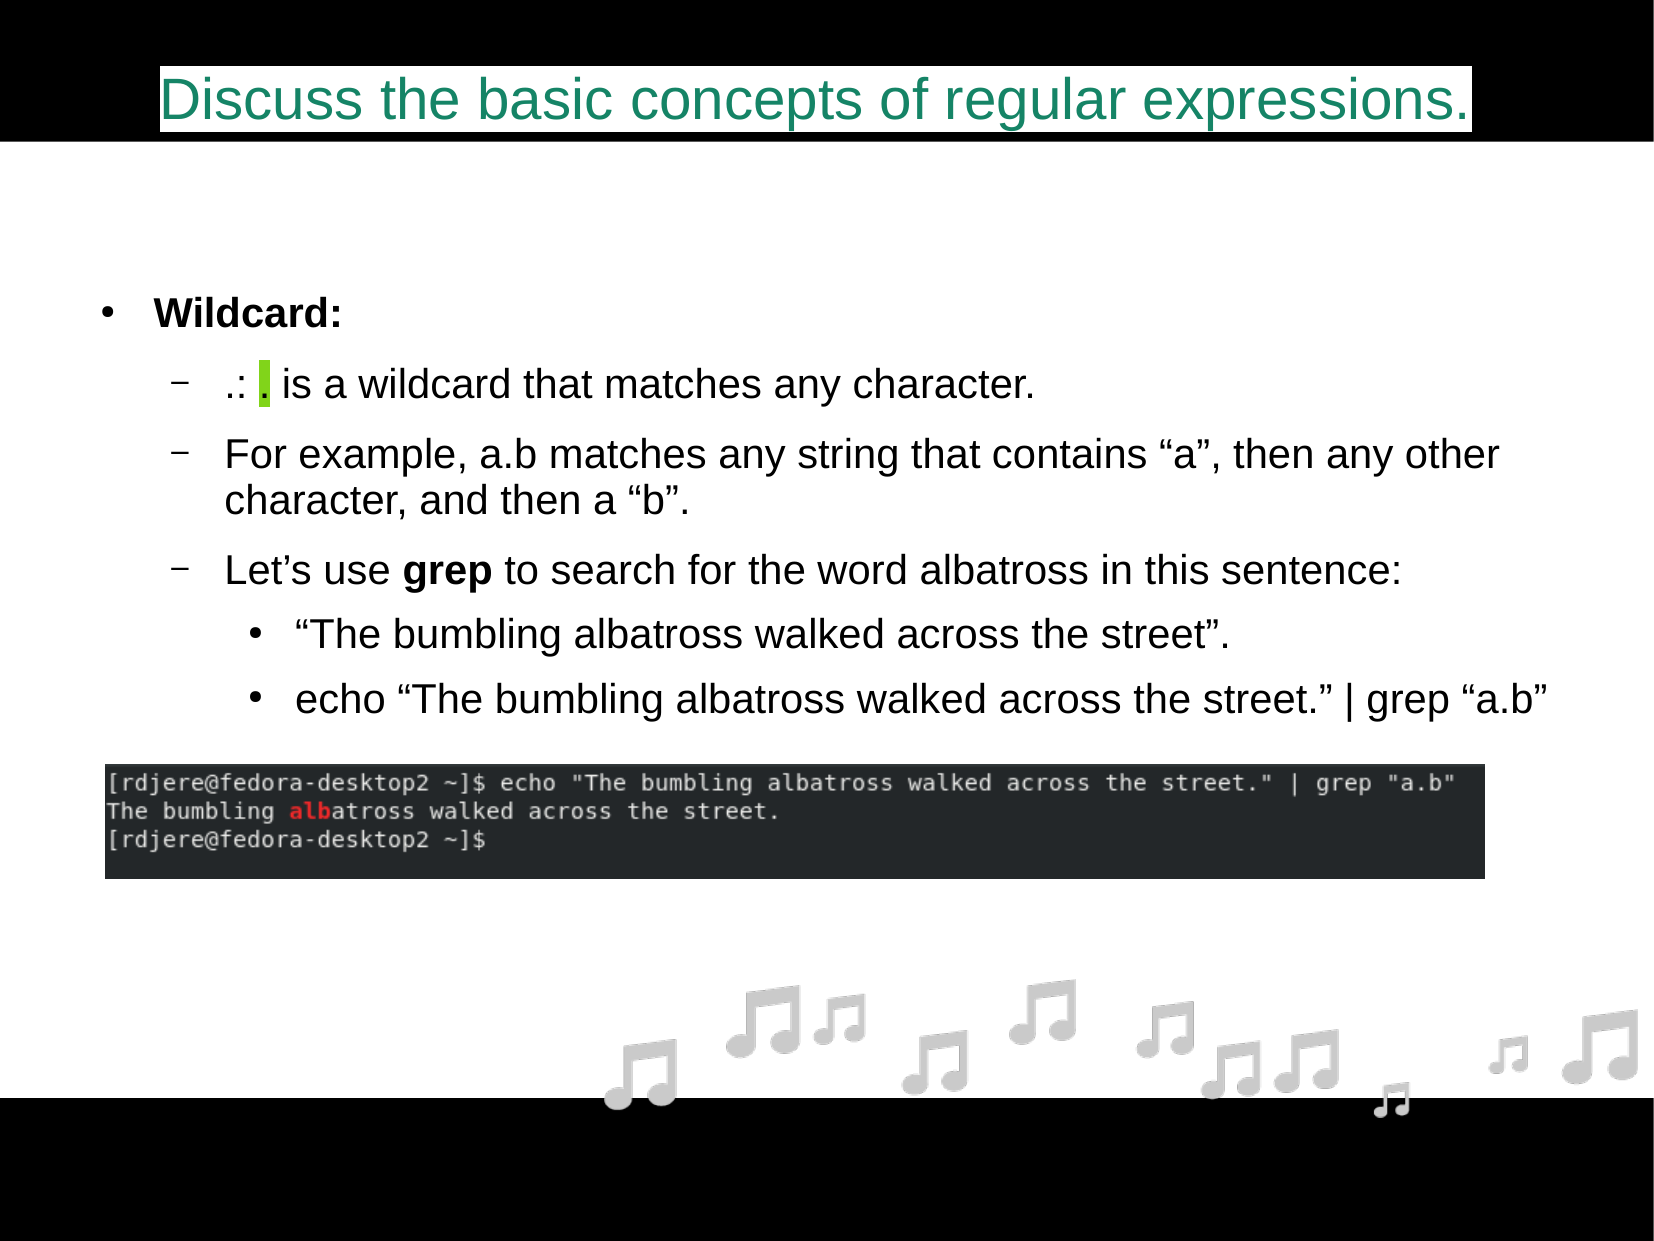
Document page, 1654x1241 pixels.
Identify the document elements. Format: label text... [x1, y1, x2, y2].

title Discuss the basic concepts of regular expressions. [71, 38, 1561, 159]
list Wildcard: .: . is a wildcard that matches any character. For example, a.b matches any string that contains “a”, then any other character, and then a “b”. Let’s use grep to search for the word albatross in this sentence: “The bumbling albatross walked across the street”. echo “The bumbling albatross walked across the street.” | grep “a.b” [82, 290, 1571, 1010]
picture [105, 764, 1485, 879]
